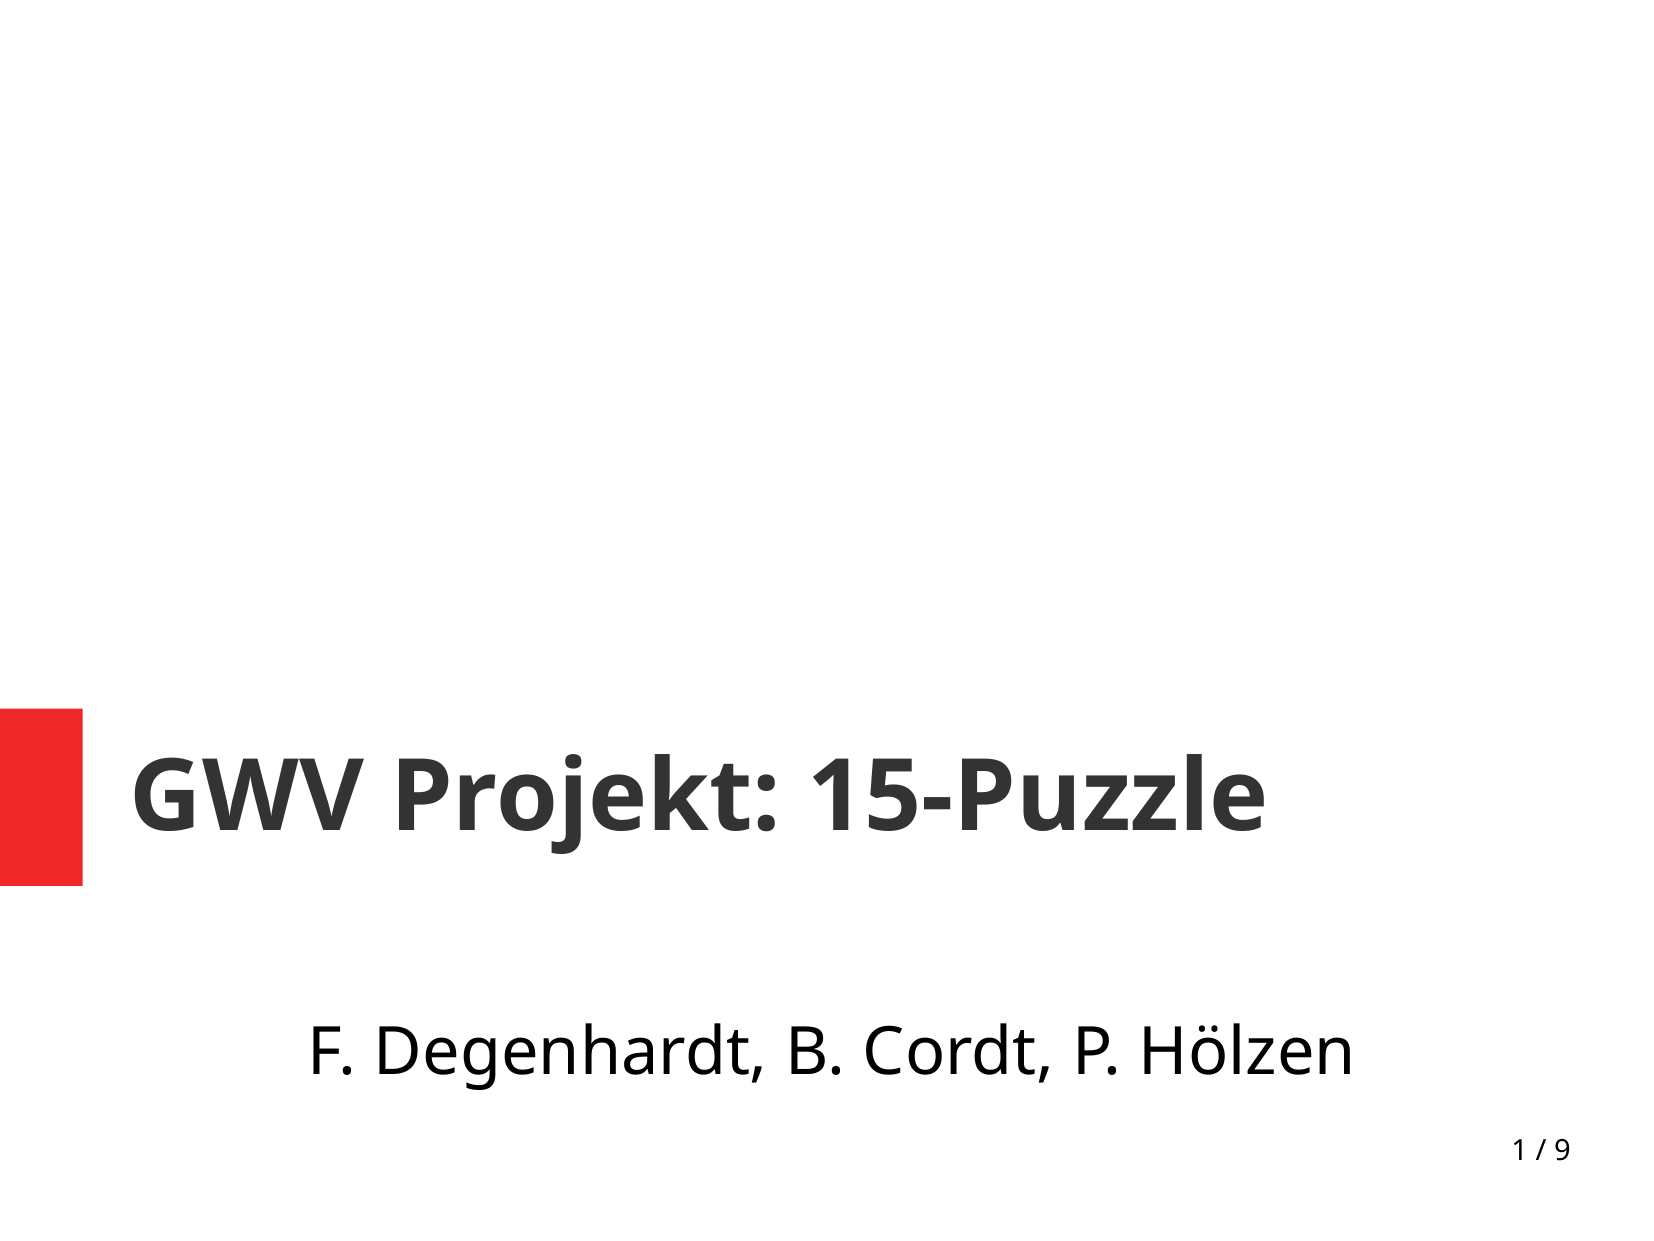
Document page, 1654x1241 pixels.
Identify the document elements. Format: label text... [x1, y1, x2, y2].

subtitle F. Degenhardt, B. Cordt, P. Hölzen [129, 968, 1536, 1130]
title GWV Projekt: 15-Puzzle [129, 673, 1536, 910]
